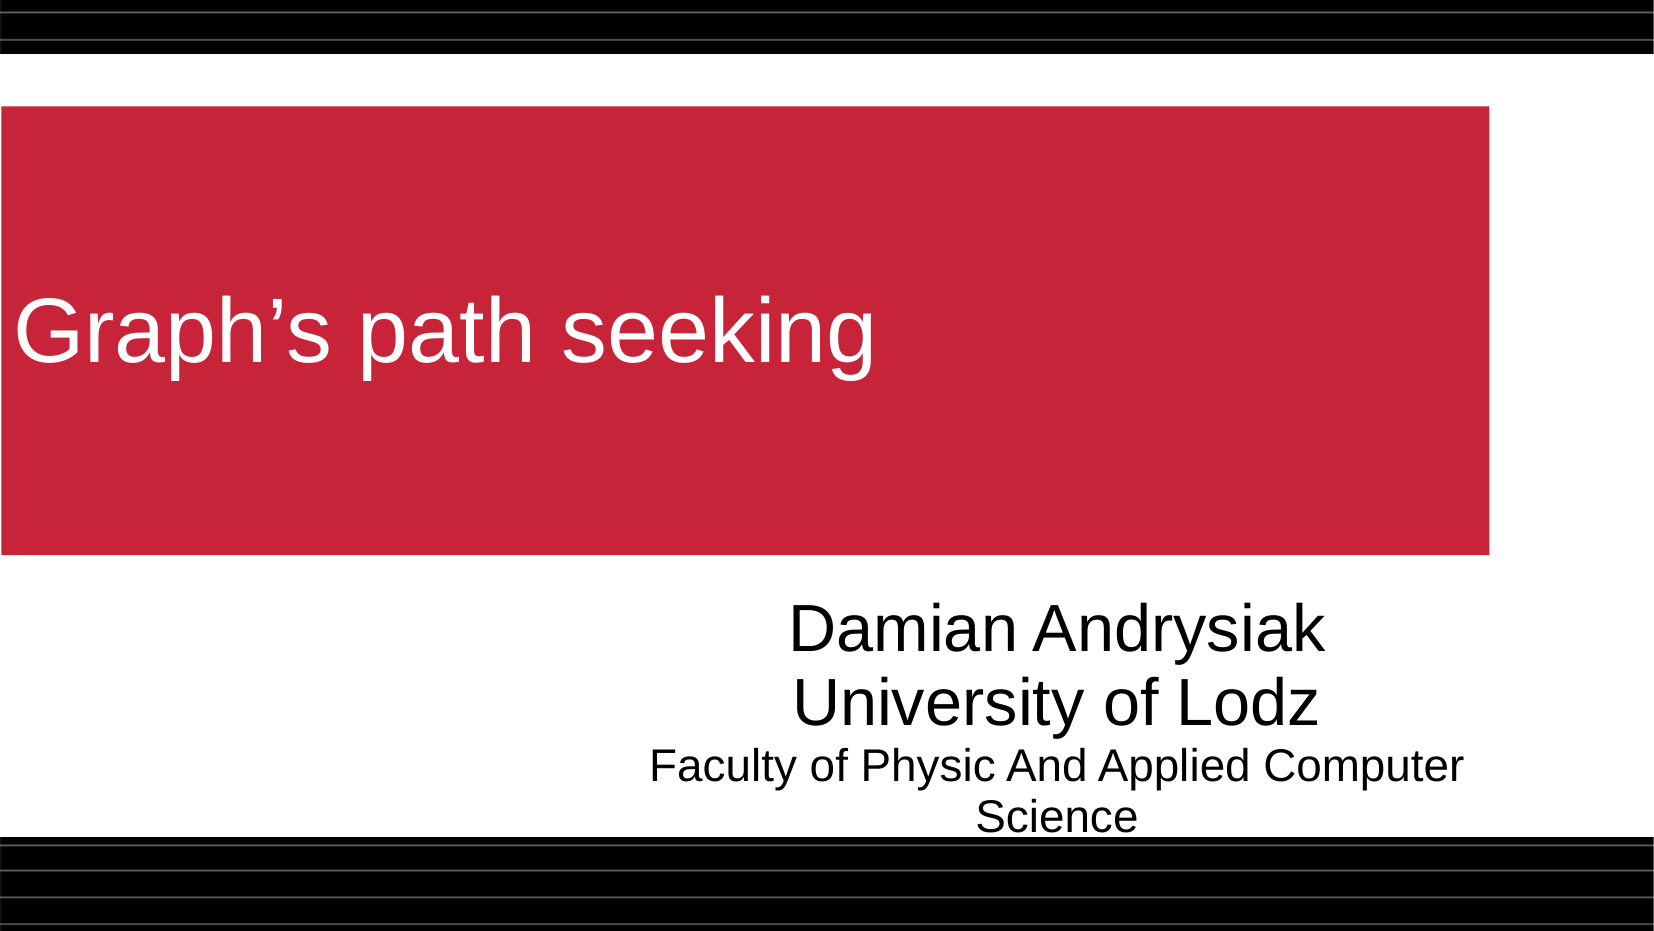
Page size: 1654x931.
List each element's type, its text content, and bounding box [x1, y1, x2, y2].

picture [0, 837, 1654, 931]
subtitle Damian Andrysiak University of Lodz Faculty of Physic And Applied Computer Science [625, 590, 1489, 843]
picture [0, 0, 1654, 54]
title Graph’s path seeking [1, 106, 1490, 556]
